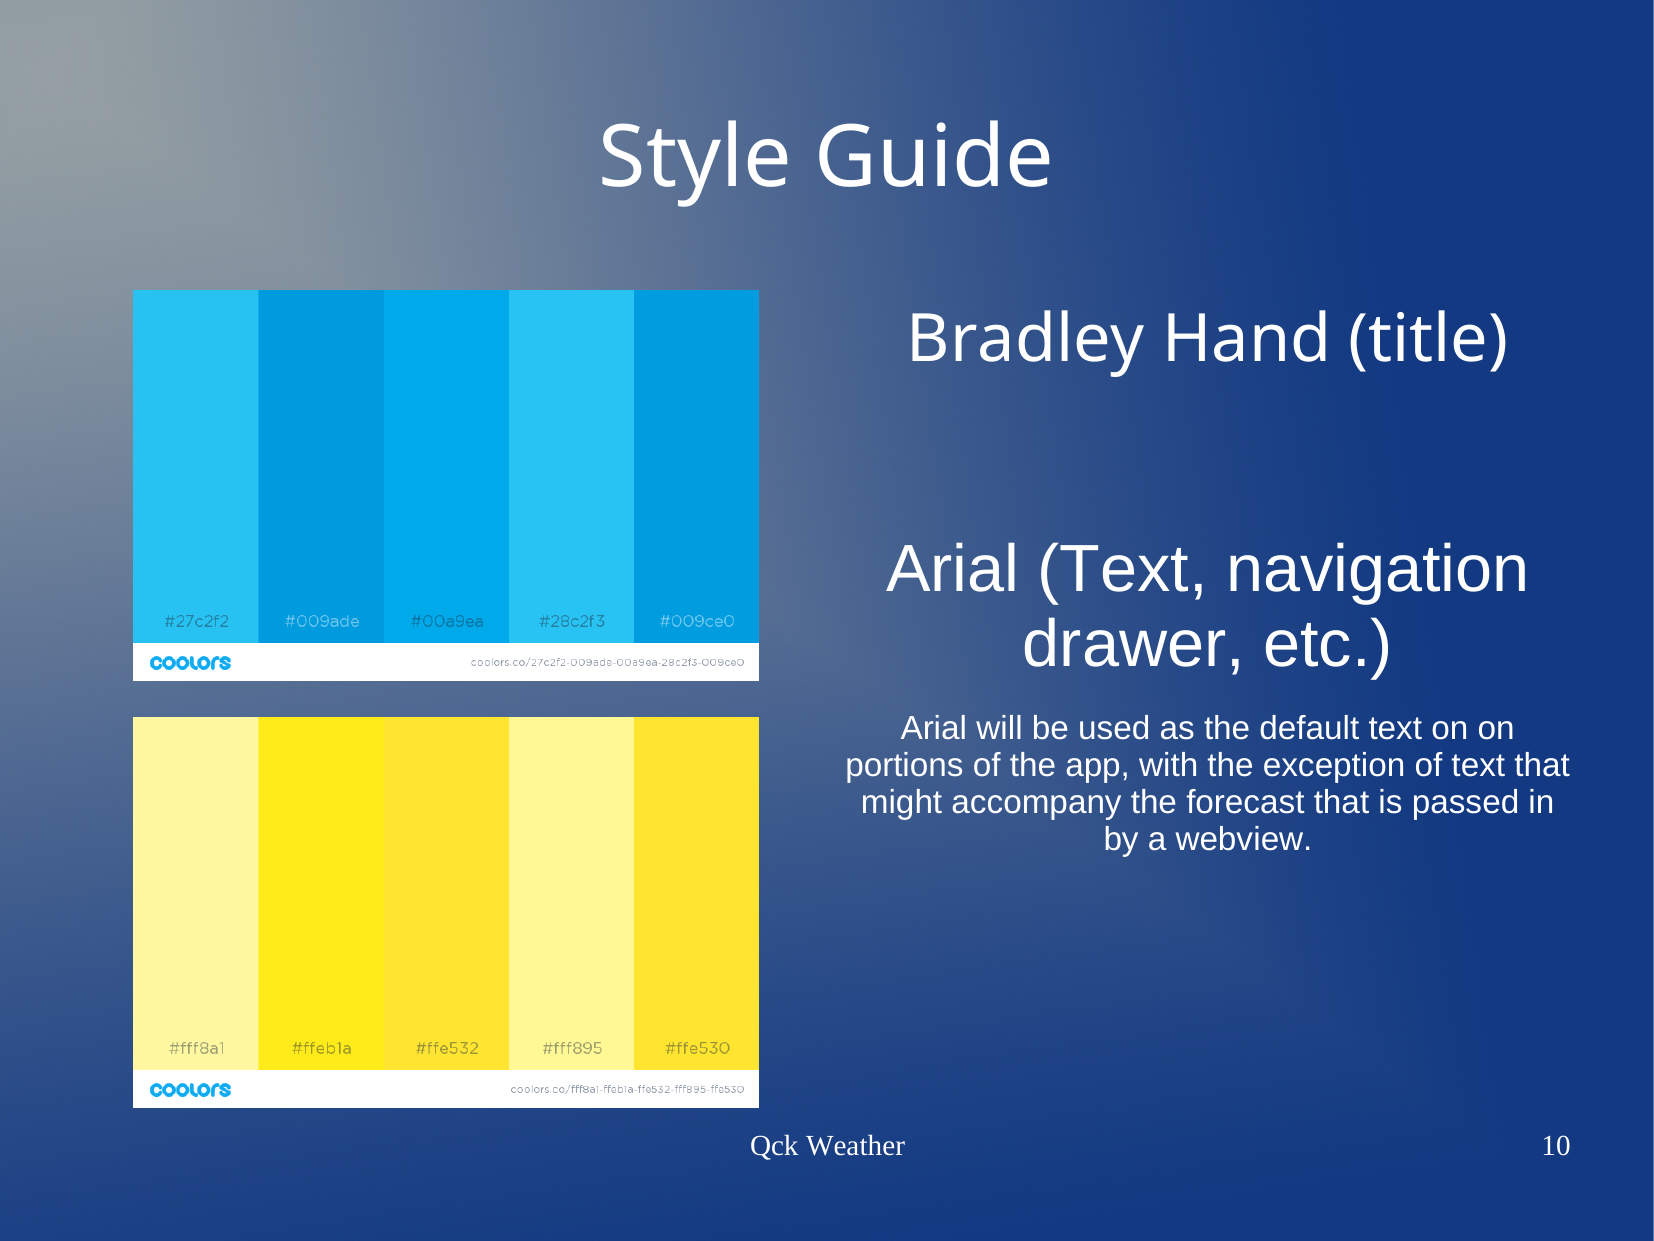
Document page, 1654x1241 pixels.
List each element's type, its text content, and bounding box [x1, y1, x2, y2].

picture [0, 0, 1654, 1241]
title Style Guide [82, 49, 1571, 257]
list Bradley Hand (title) Arial (Text, navigation drawer, etc.) Arial will be used as the default text on on portions of the app, with the exception of text that might accompany the forecast that is passed in by a webview. [845, 290, 1572, 1109]
